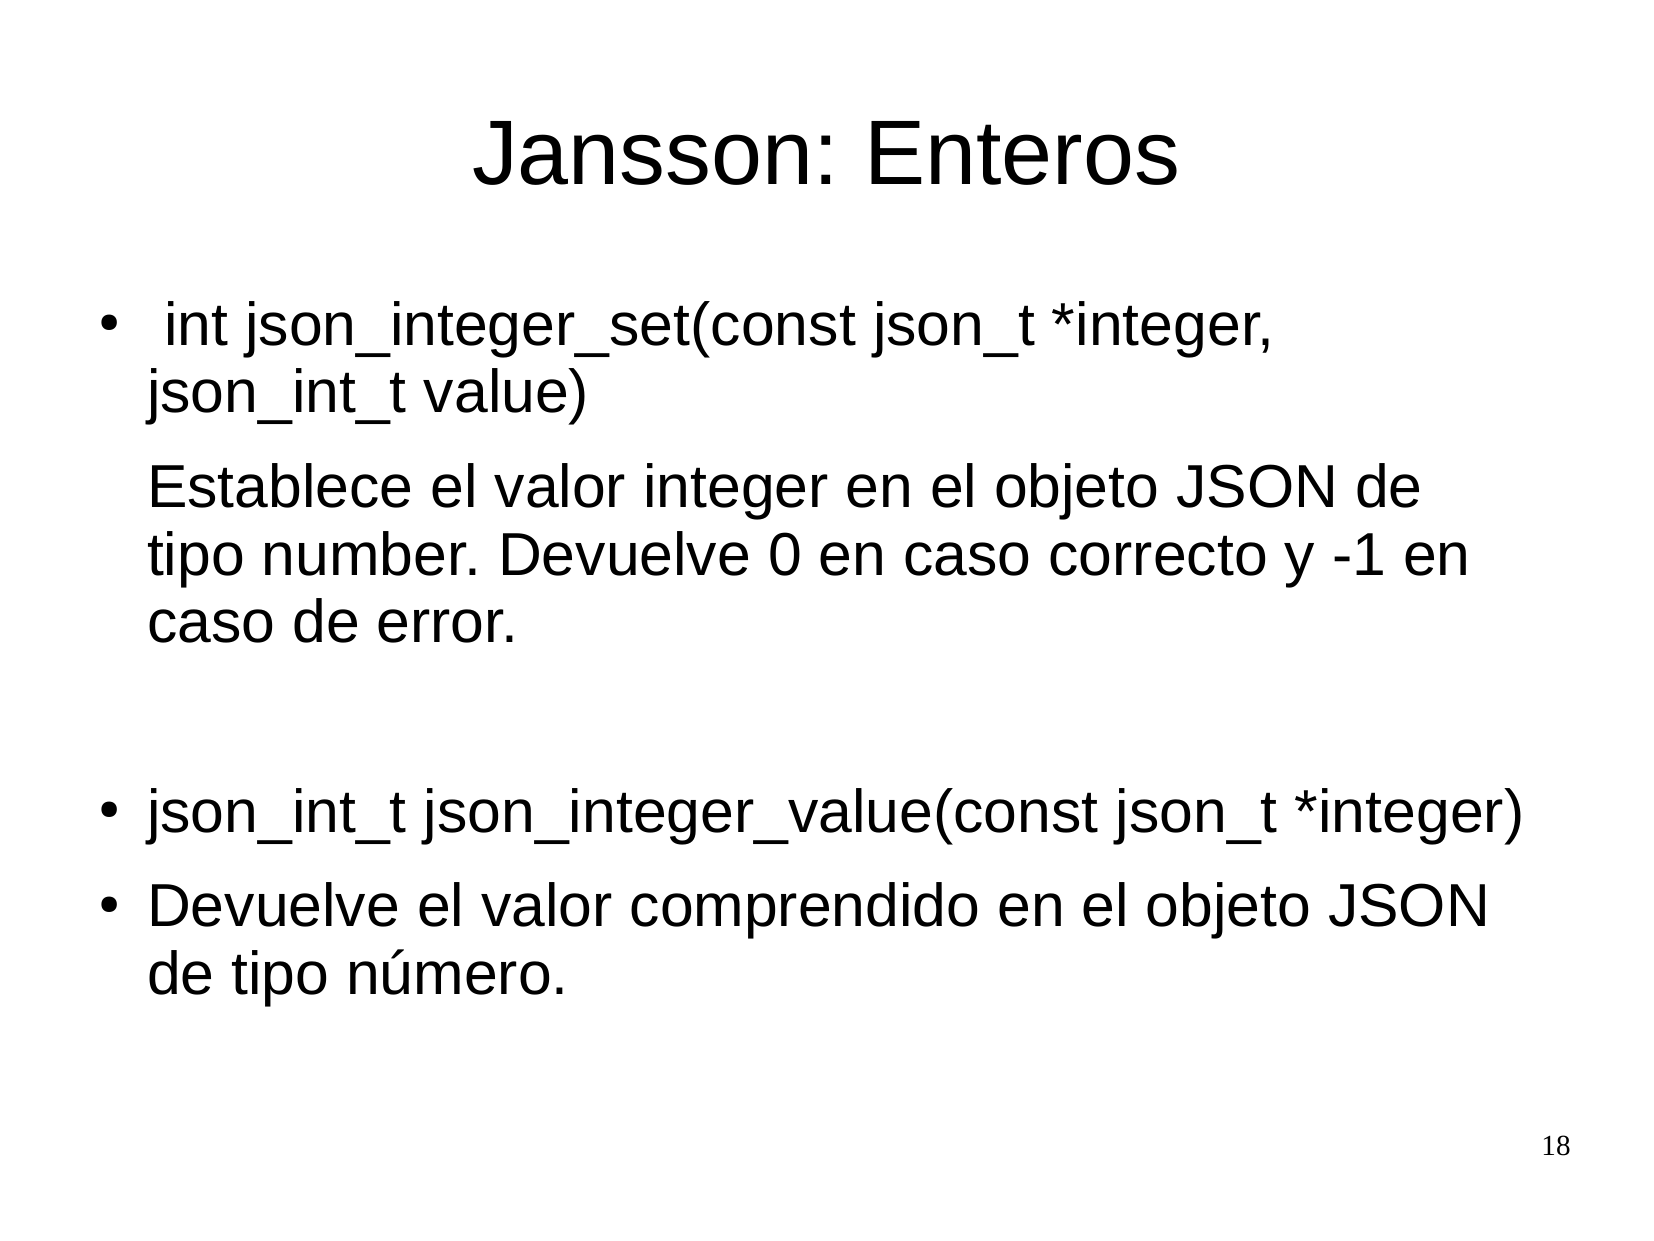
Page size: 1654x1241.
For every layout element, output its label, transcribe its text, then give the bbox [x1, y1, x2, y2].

title Jansson: Enteros [82, 49, 1571, 257]
list int json_integer_set(const json_t *integer, json_int_t value) Establece el valor integer en el objeto JSON de tipo number. Devuelve 0 en caso correcto y -1 en caso de error. json_int_t json_integer_value(const json_t *integer) Devuelve el valor comprendido en el objeto JSON de tipo número. [82, 290, 1538, 1010]
